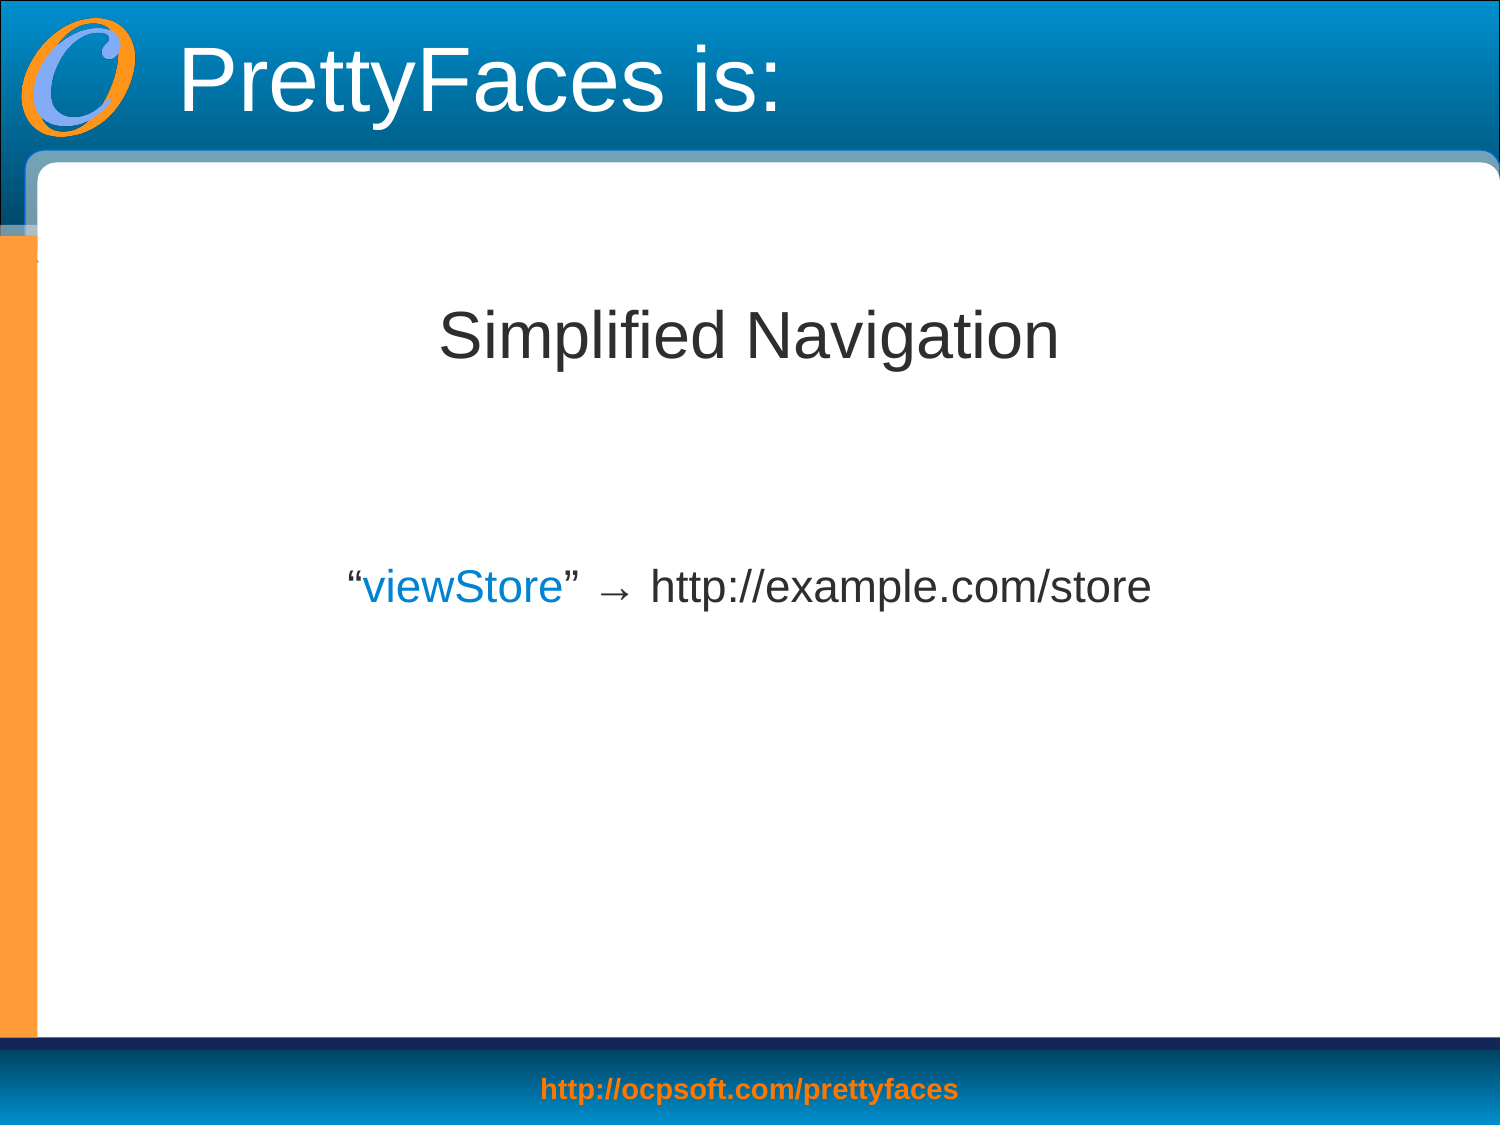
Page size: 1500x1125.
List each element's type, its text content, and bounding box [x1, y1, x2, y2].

list Simplified Navigation “viewStore” → http://example.com/store [75, 187, 1425, 931]
title PrettyFaces is: [162, 4, 1463, 146]
picture [22, 19, 135, 136]
